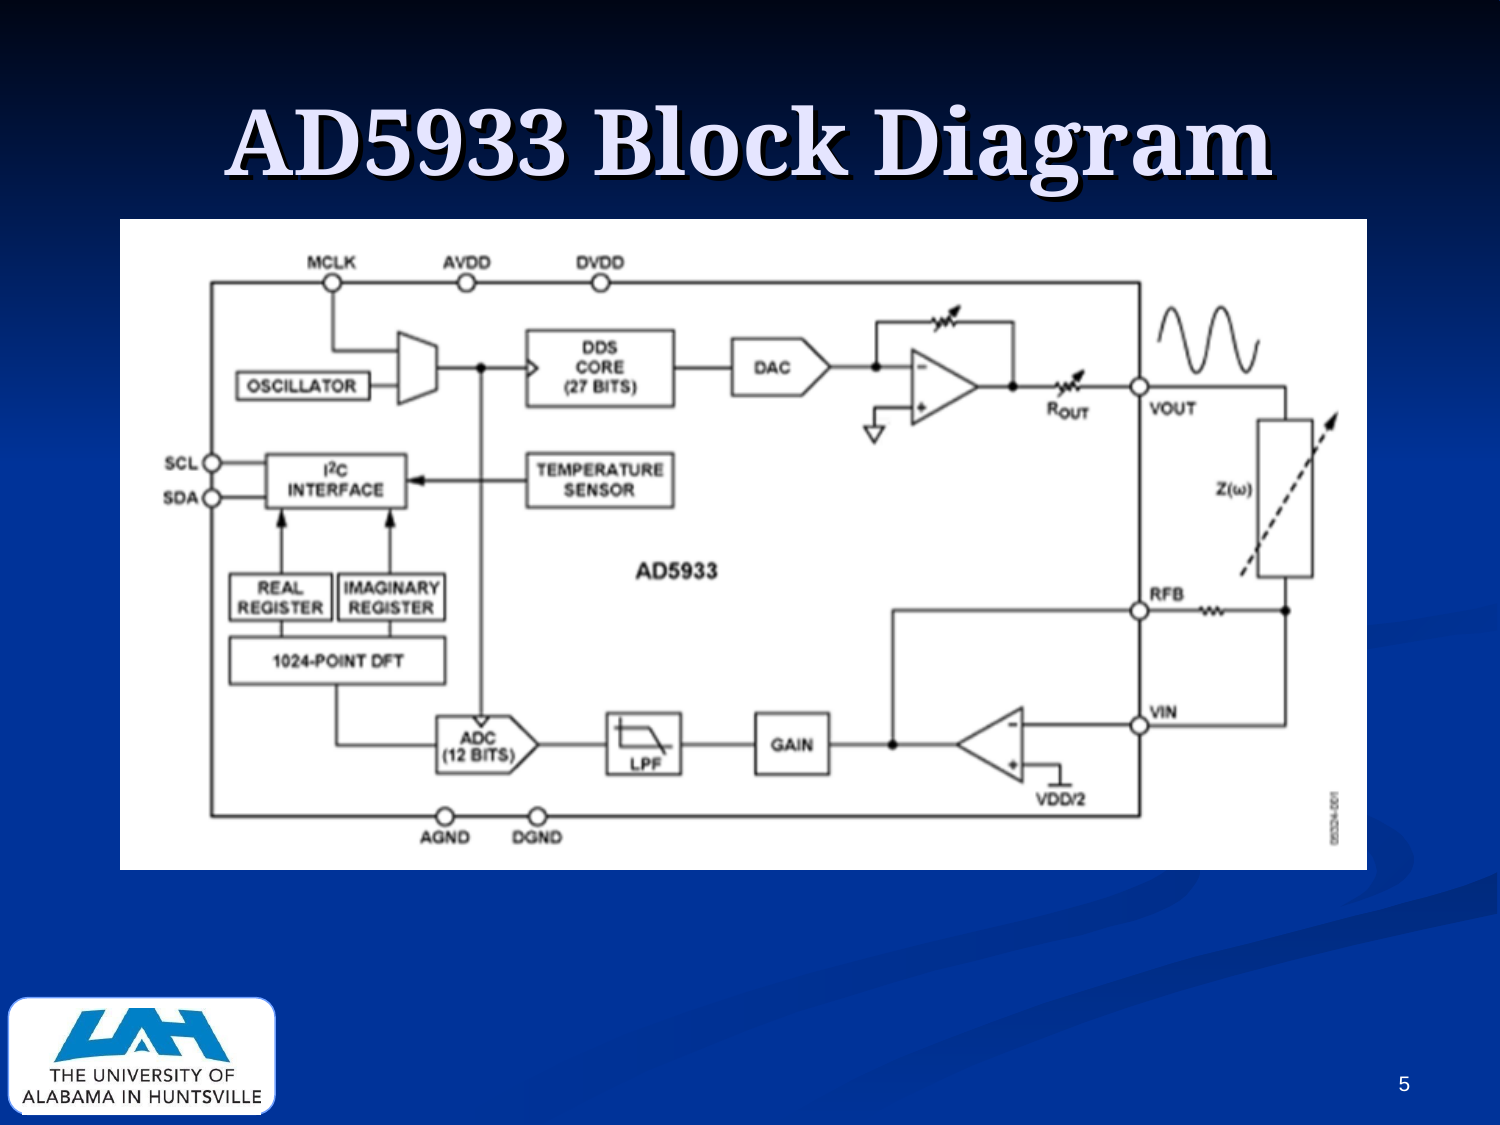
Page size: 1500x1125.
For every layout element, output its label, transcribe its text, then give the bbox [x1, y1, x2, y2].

title AD5933 Block Diagram [75, 45, 1426, 233]
picture [120, 219, 1367, 871]
picture [22, 1008, 261, 1115]
text_box <number> [1324, 1062, 1426, 1104]
